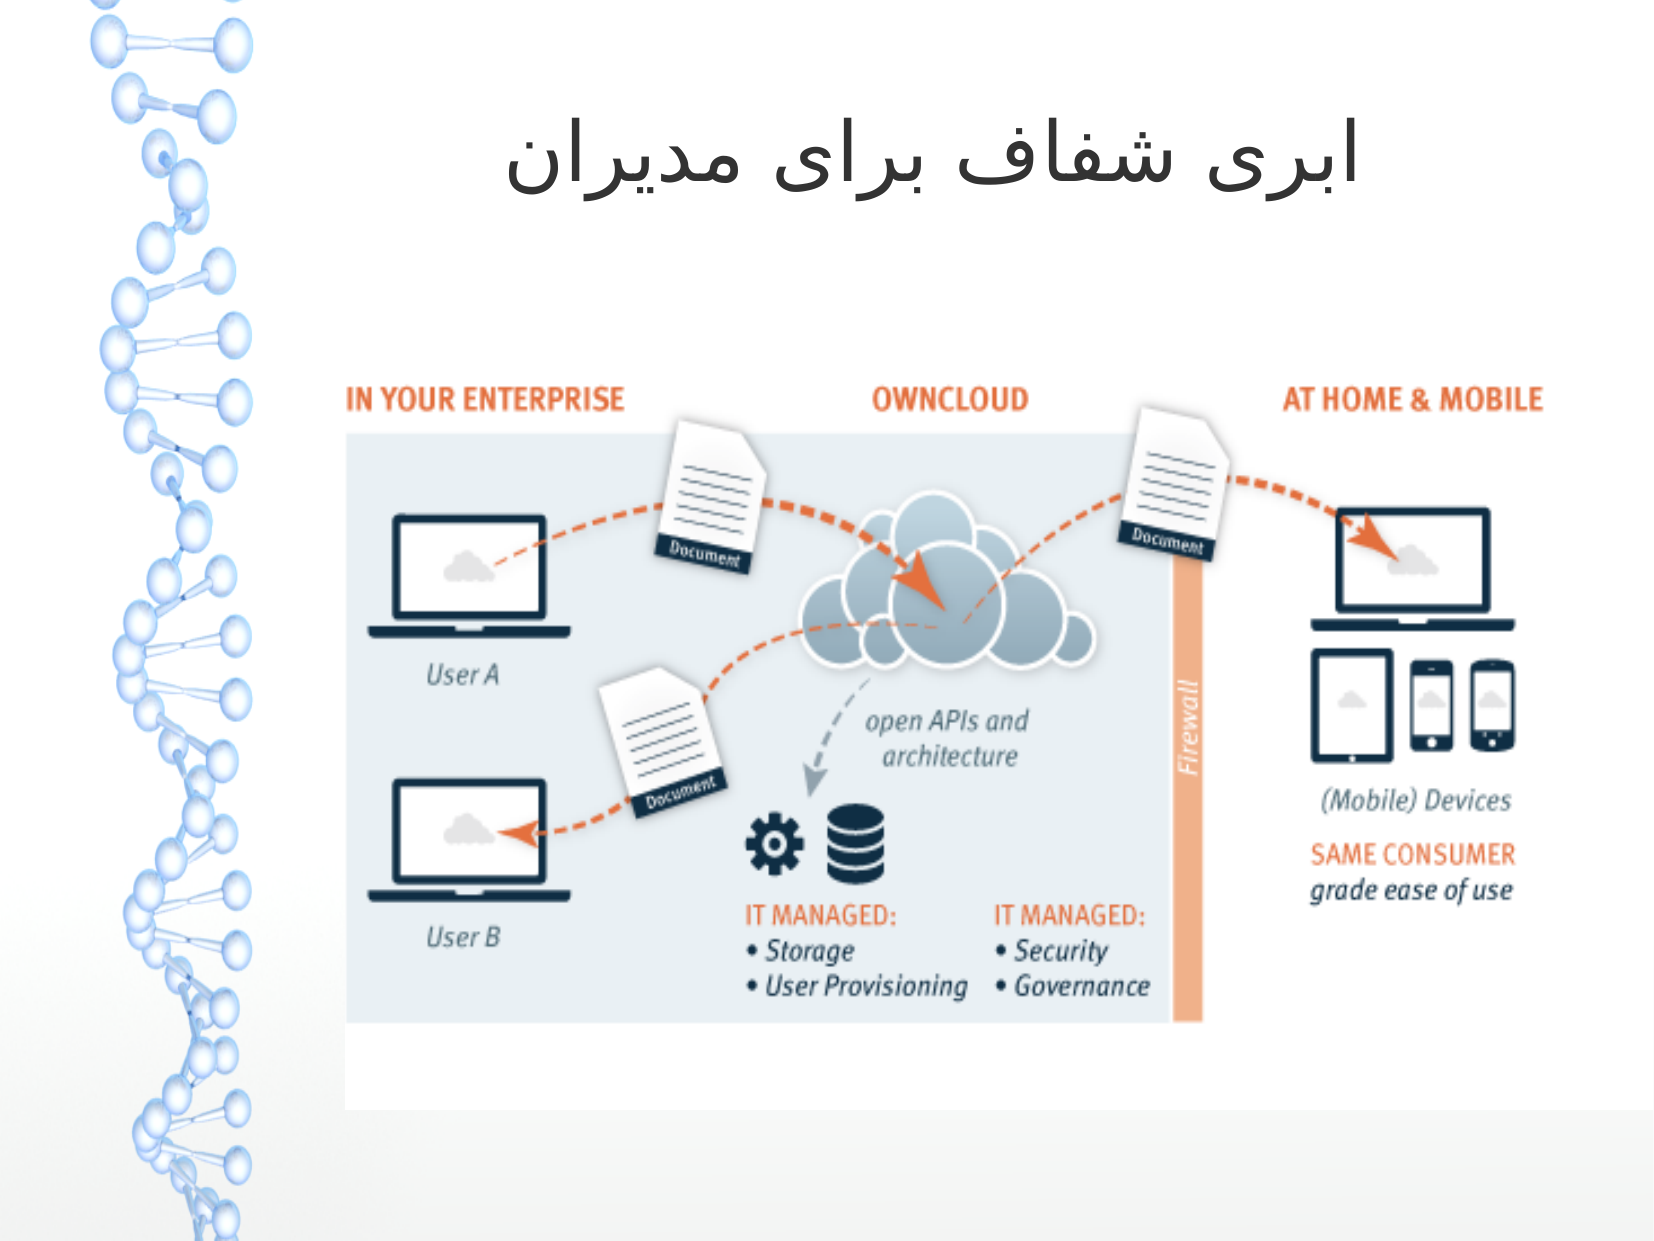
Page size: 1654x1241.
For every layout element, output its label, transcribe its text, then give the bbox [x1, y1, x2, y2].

picture [0, 0, 1654, 1241]
title ابری شفاف برای مدیران [269, 49, 1571, 257]
